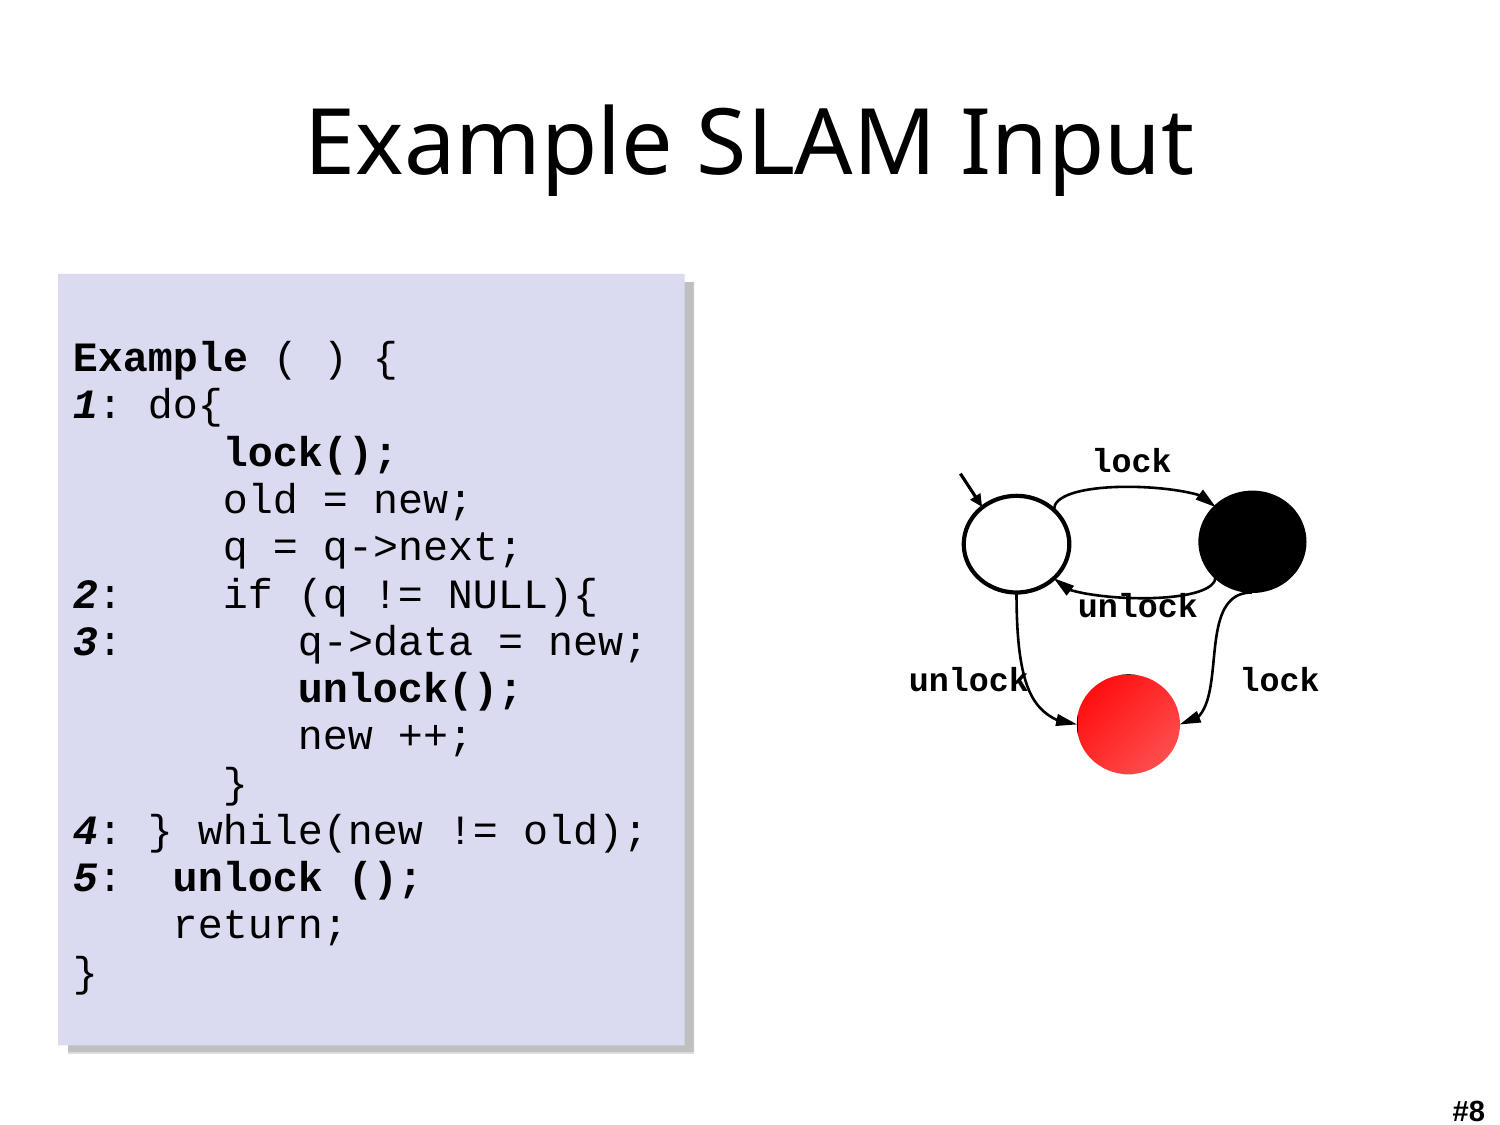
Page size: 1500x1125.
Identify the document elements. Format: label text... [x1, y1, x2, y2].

text_box Example ( ) { 1: do{ lock(); old = new; q = q->next; 2: if (q != NULL){ 3: q->data = new; unlock(); new ++; } 4: } while(new != old); 5: unlock (); return; } [58, 273, 685, 1046]
text_box [1200, 492, 1305, 591]
text_box unlock [1063, 582, 1213, 636]
text_box unlock [894, 655, 1044, 710]
title Example SLAM Input [24, 45, 1476, 233]
text_box [1076, 674, 1180, 775]
text_box lock [1224, 655, 1335, 710]
text_box lock [1076, 436, 1187, 490]
